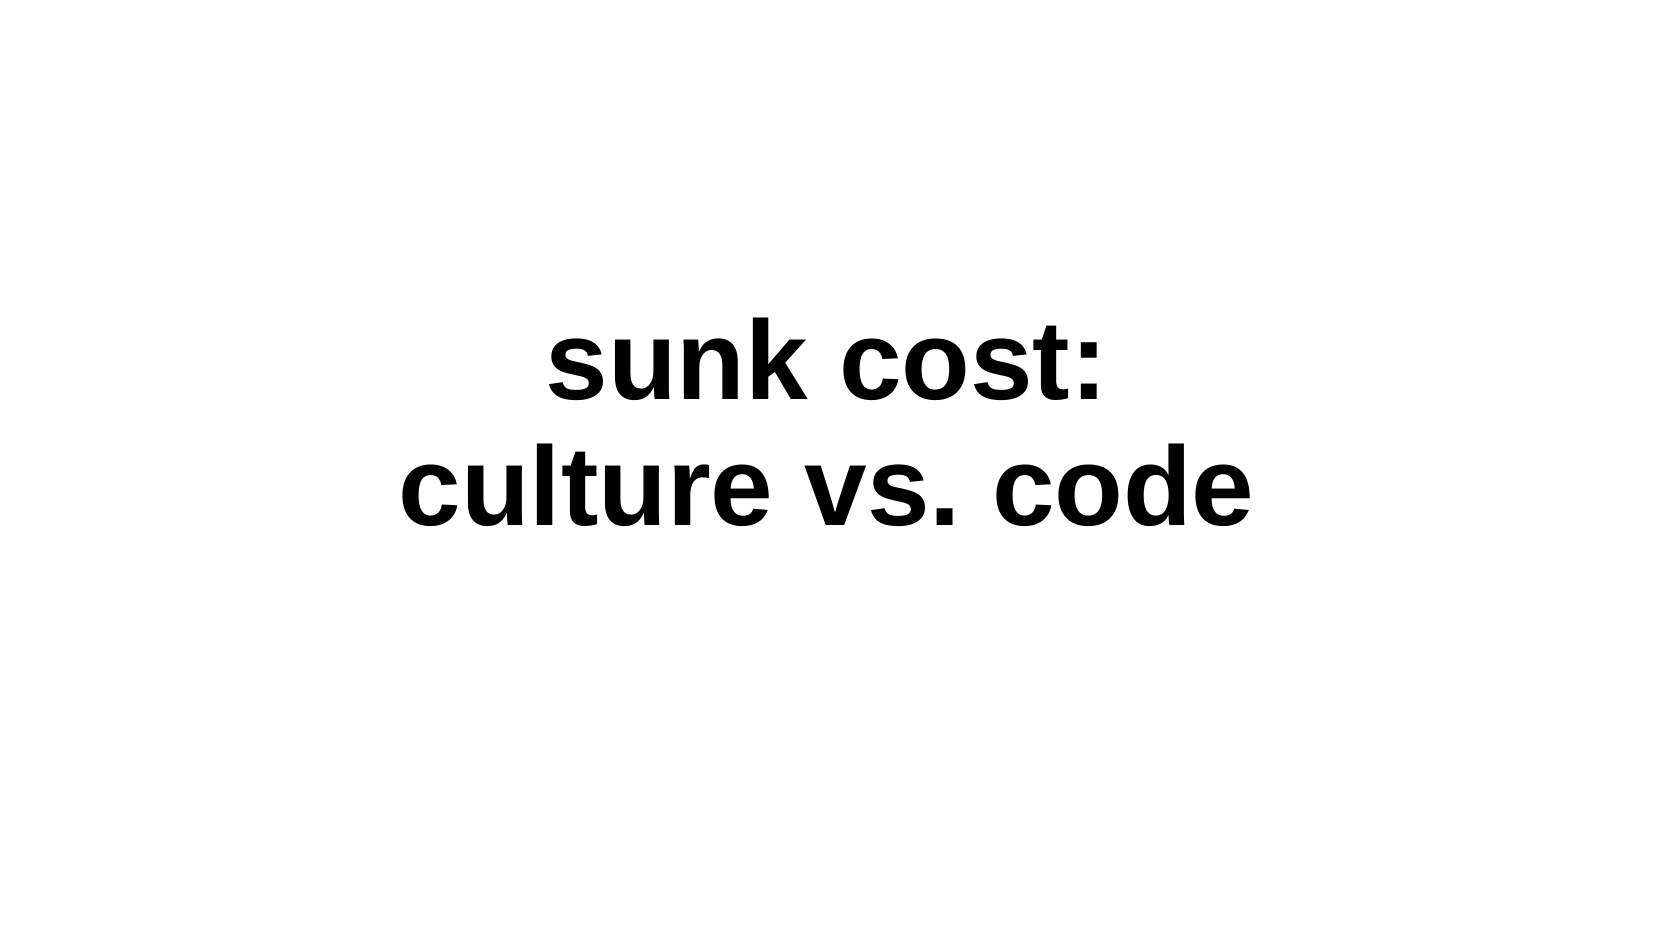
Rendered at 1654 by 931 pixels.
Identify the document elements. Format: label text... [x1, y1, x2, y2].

title sunk cost: culture vs. code [82, 297, 1571, 549]
